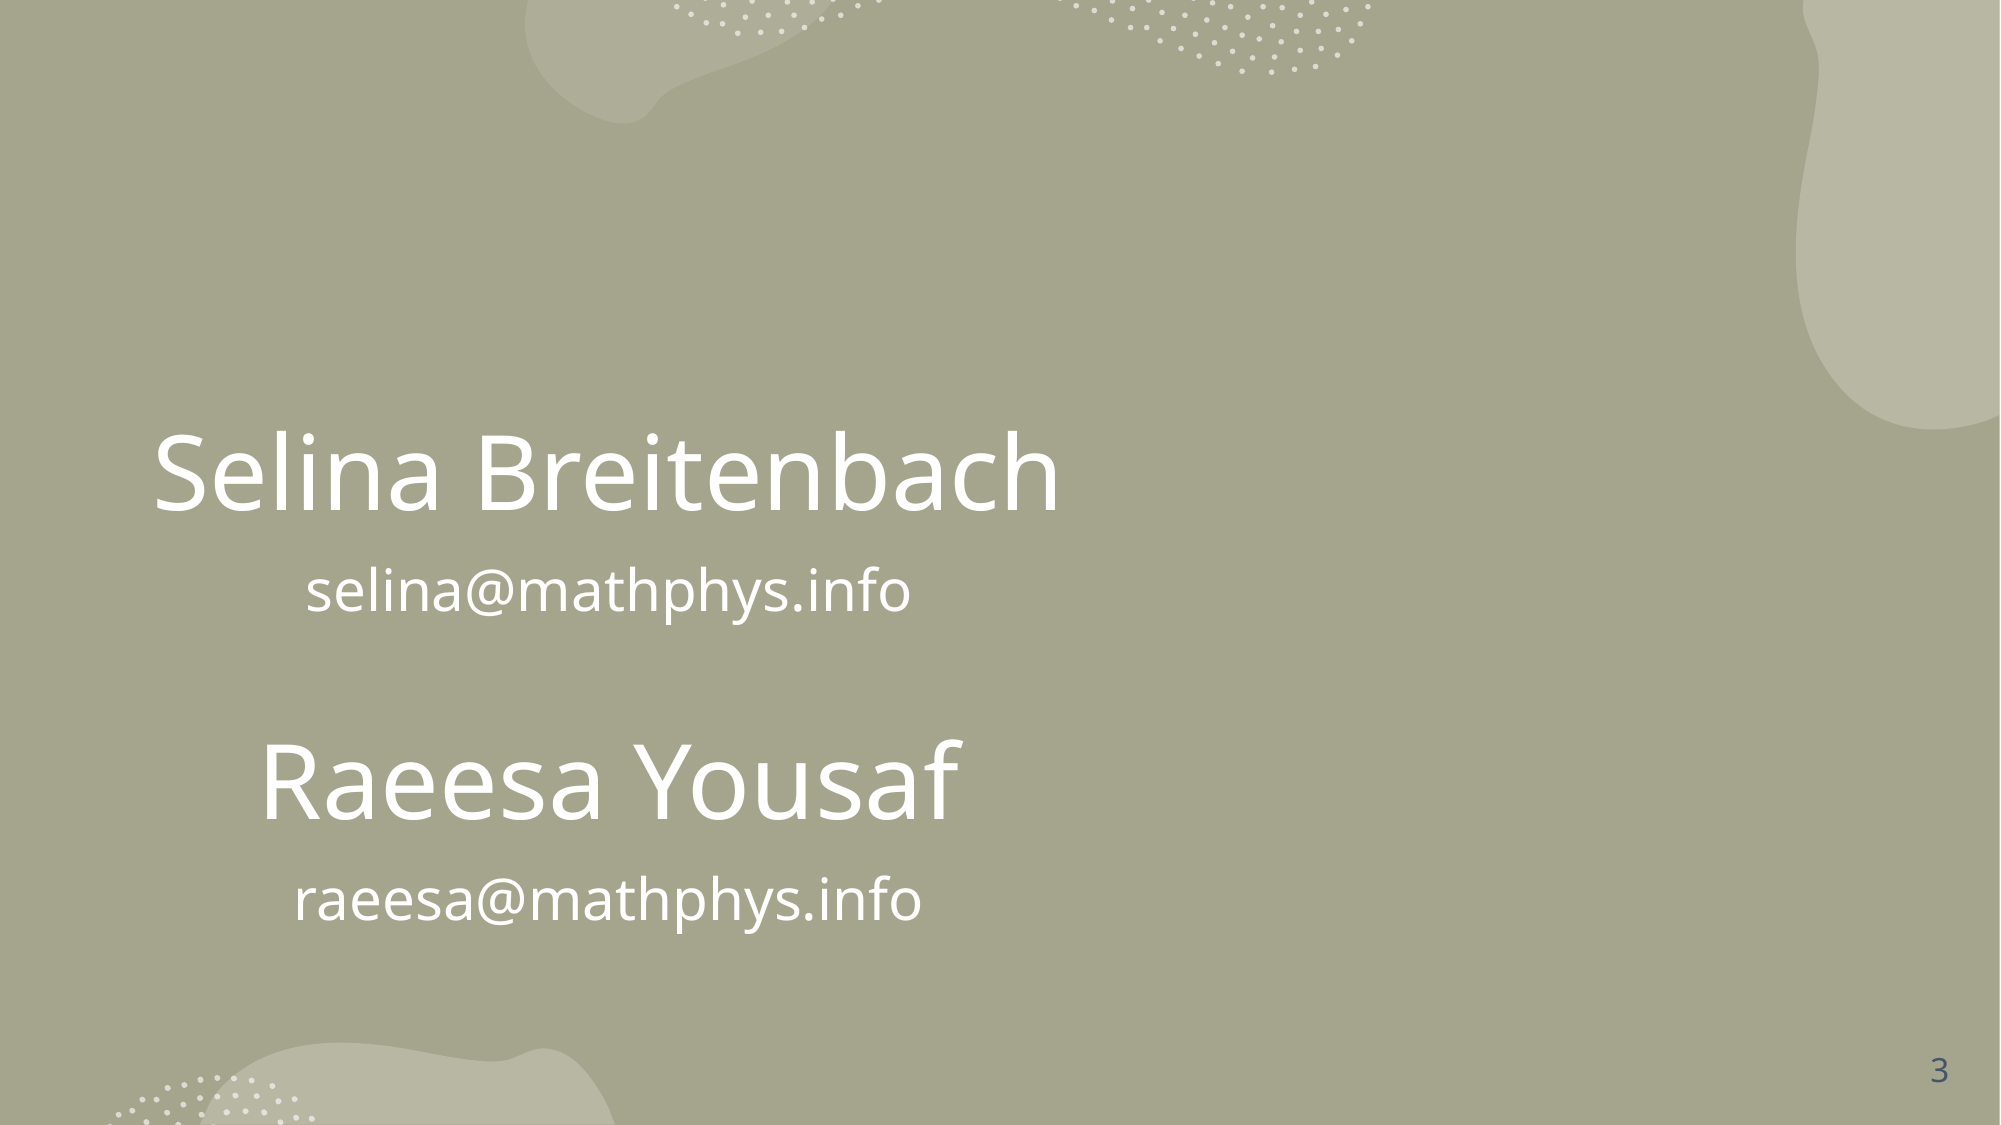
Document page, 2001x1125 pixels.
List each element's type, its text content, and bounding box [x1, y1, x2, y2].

list Selina Breitenbach selina@mathphys.info Raeesa Yousaf raeesa@mathphys.info [137, 413, 1863, 1014]
text_box [1887, 1019, 1993, 1125]
